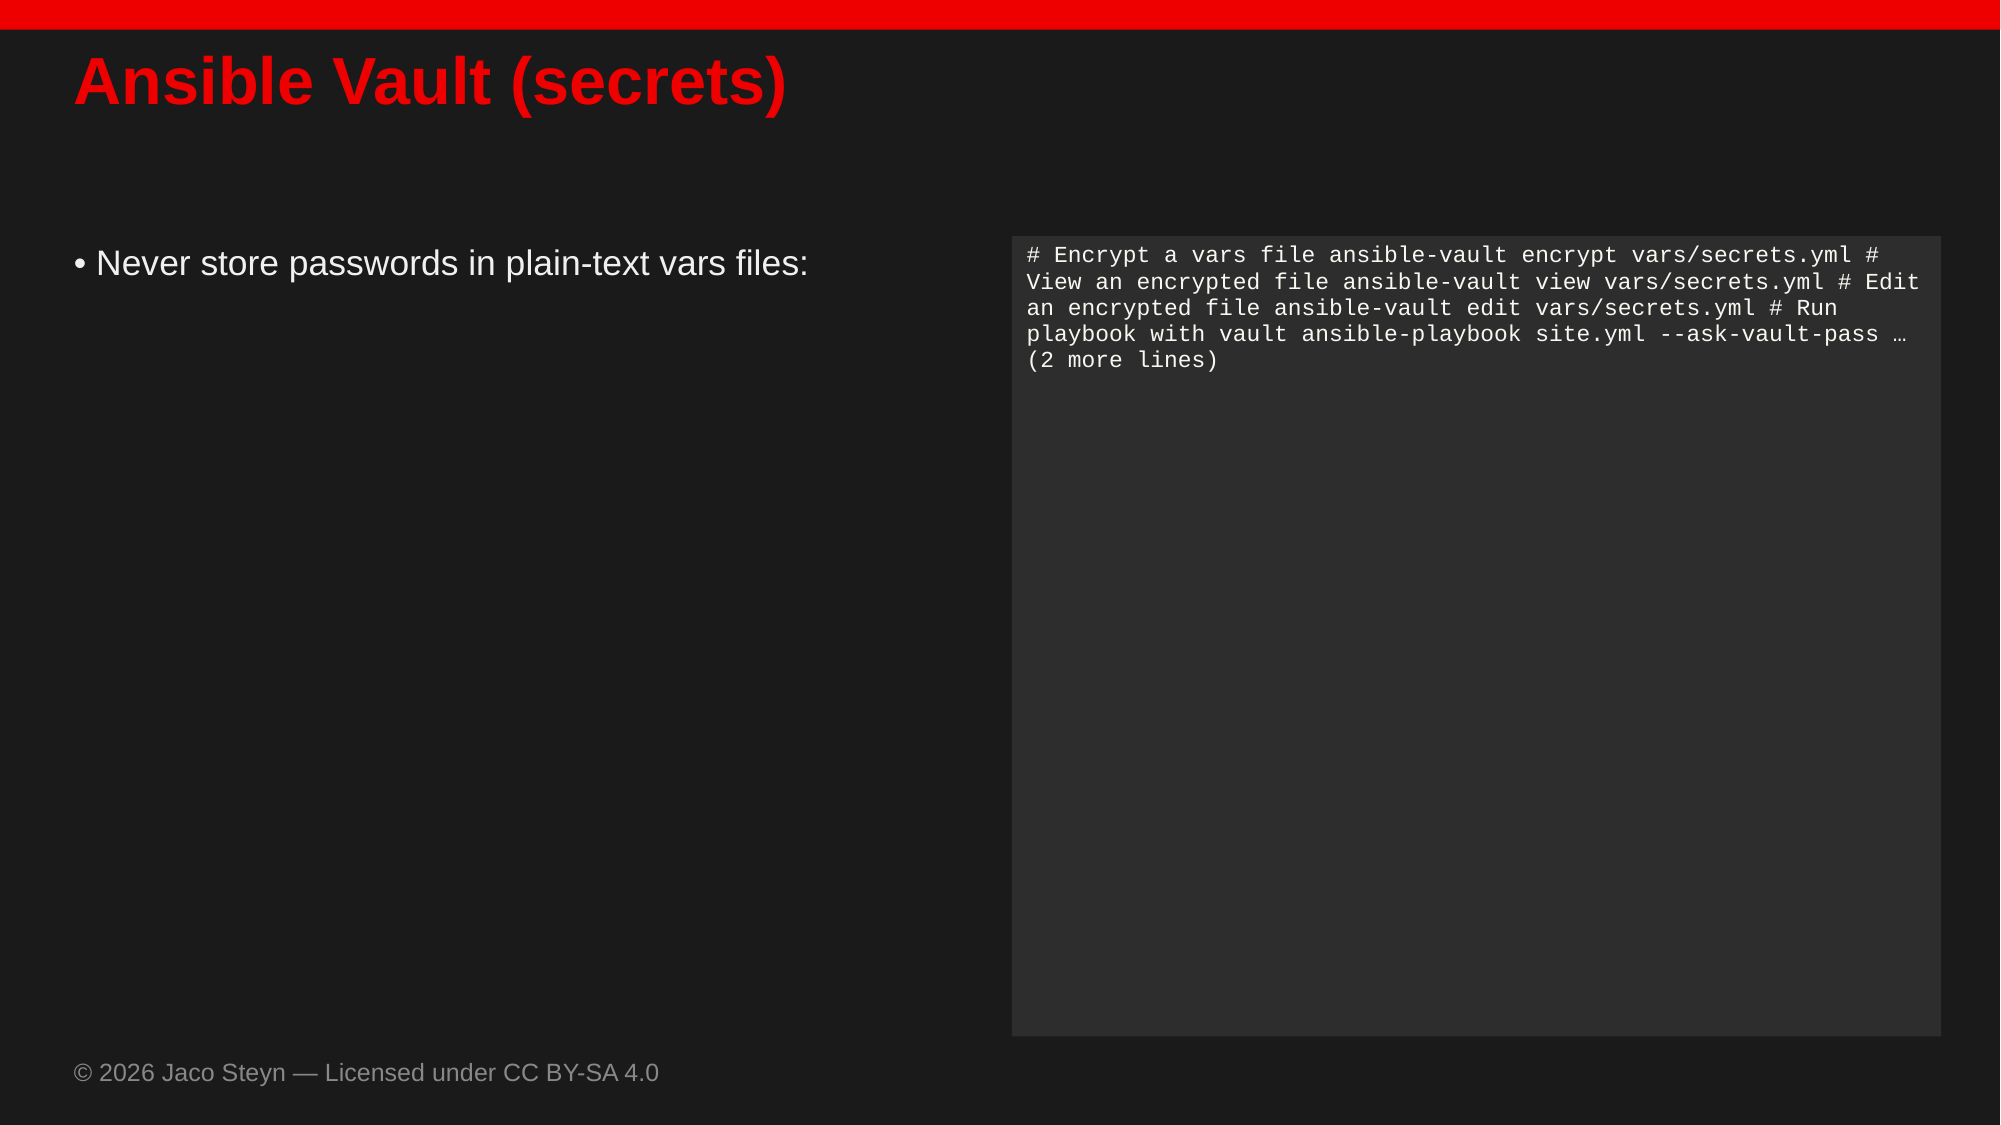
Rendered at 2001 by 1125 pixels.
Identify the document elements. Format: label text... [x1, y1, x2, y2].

text_box Ansible Vault (secrets) [59, 36, 1942, 208]
text_box © 2026 Jaco Steyn — Licensed under CC BY-SA 4.0 [59, 1051, 1942, 1093]
text_box [0, 0, 2001, 30]
text_box • Never store passwords in plain-text vars files: [59, 236, 989, 1037]
text_box # Encrypt a vars file ansible-vault encrypt vars/secrets.yml # View an encrypted file ansible-vault view vars/secrets.yml # Edit an encrypted file ansible-vault edit vars/secrets.yml # Run playbook with vault ansible-playbook site.yml --ask-vault-pass … (2 more lines) [1011, 236, 1942, 1037]
